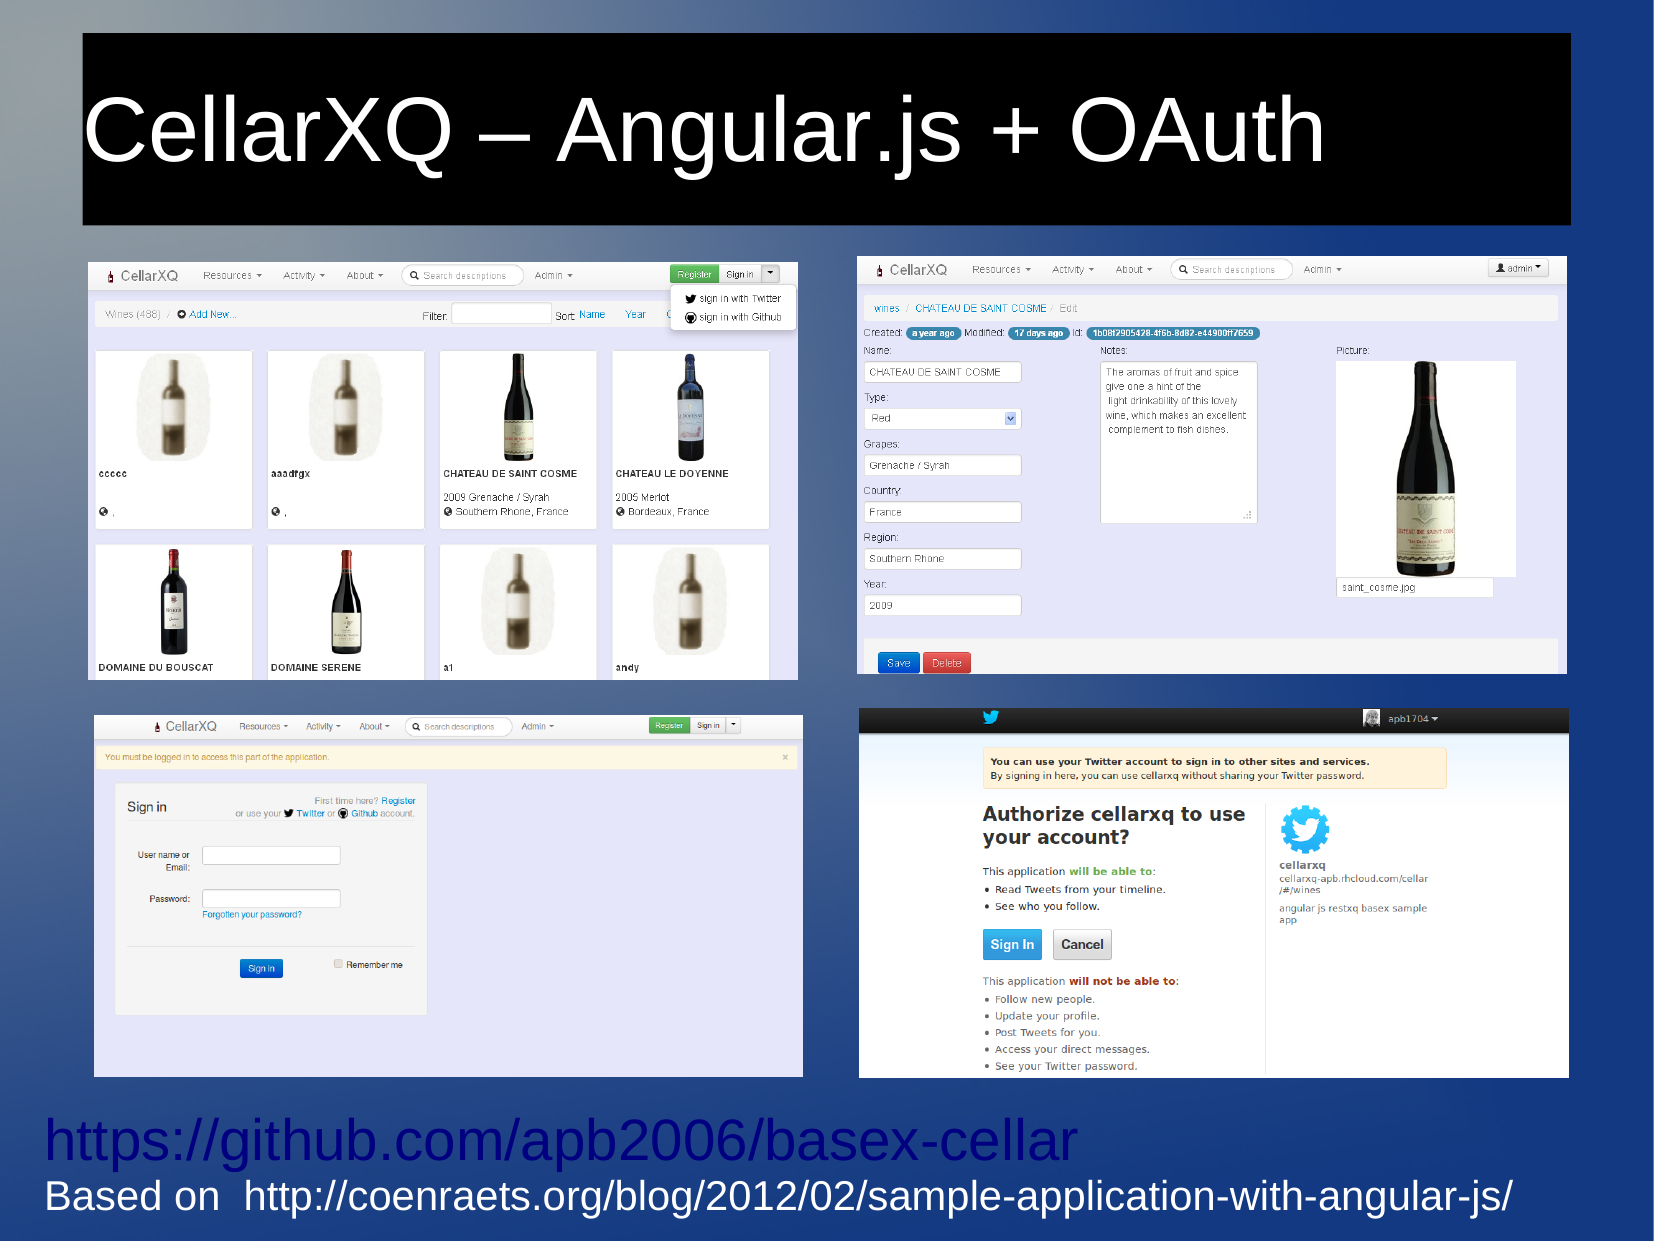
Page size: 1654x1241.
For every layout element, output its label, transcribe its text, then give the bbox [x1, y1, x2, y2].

text_box https://github.com/apb2006/basex-cellar Based on http://coenraets.org/blog/2012/02/sample-application-with-angular-js/ [44, 1092, 1654, 1235]
picture [0, 0, 1654, 1241]
title CellarXQ – Angular.js + OAuth [82, 33, 1571, 226]
